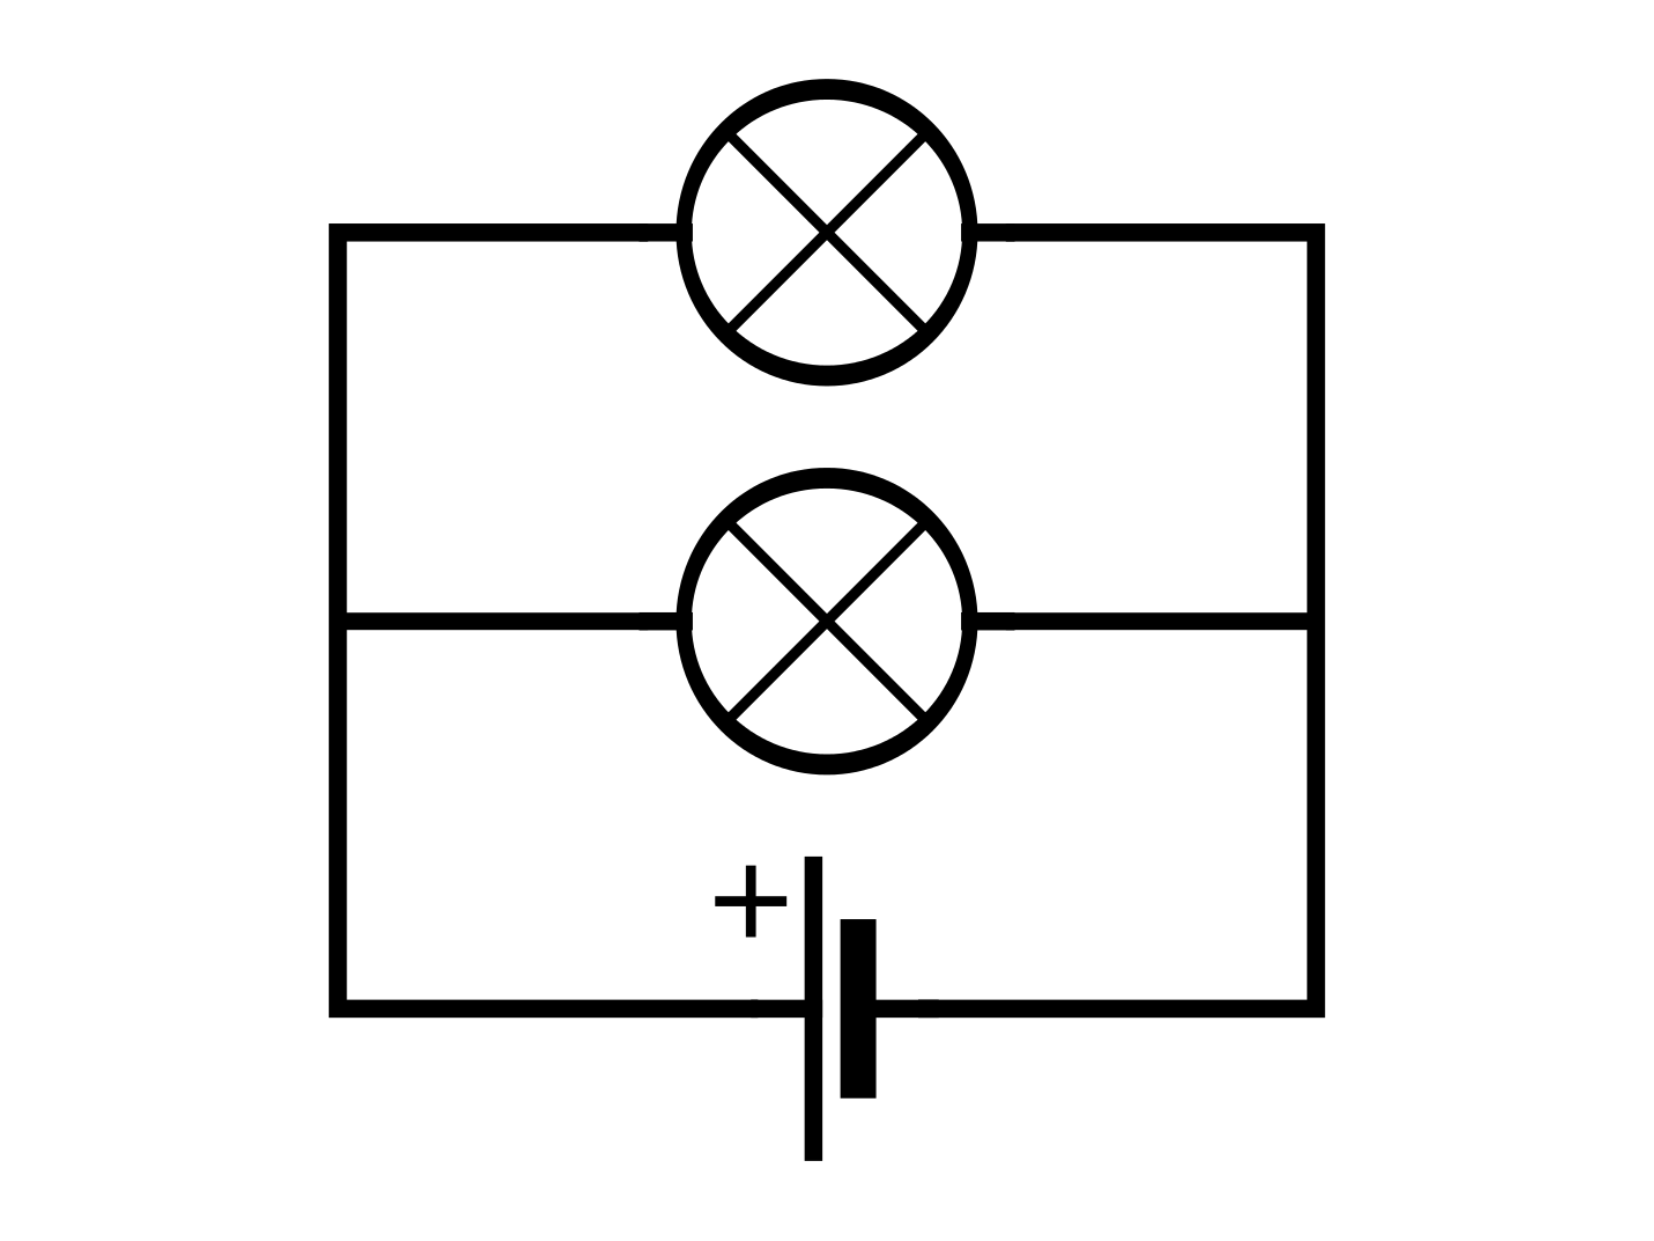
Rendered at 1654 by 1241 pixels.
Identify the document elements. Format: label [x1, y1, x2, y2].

picture [249, 0, 1405, 1241]
